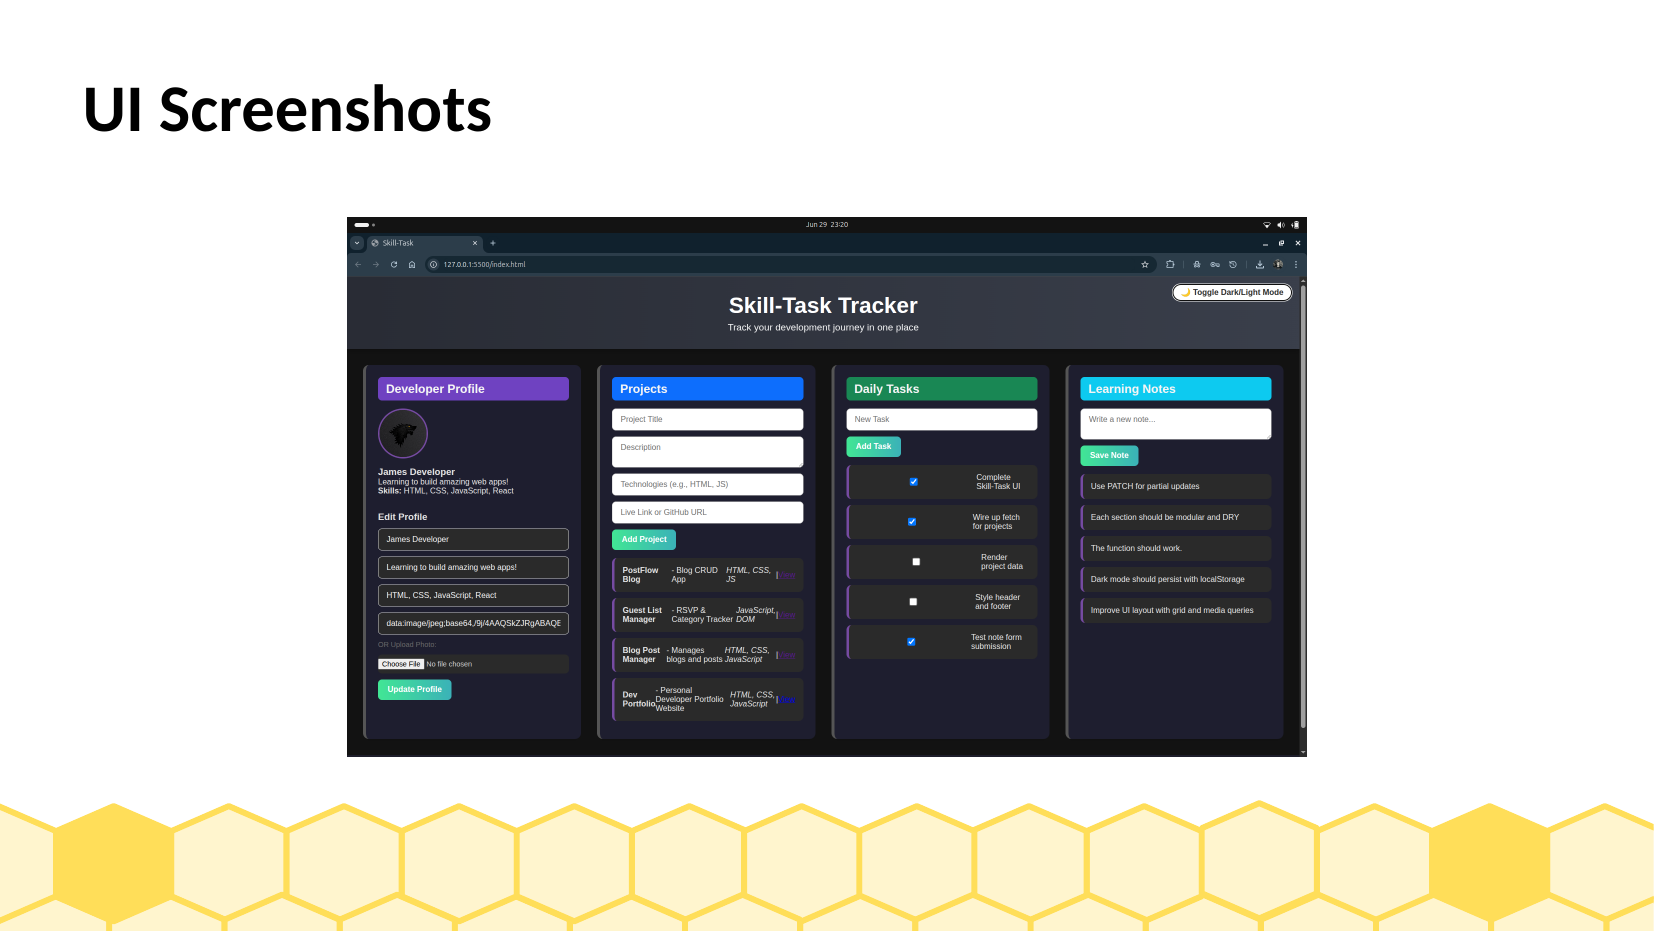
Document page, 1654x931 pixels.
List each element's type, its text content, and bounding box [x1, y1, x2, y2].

picture [347, 217, 1307, 758]
title UI Screenshots [82, 37, 1571, 193]
